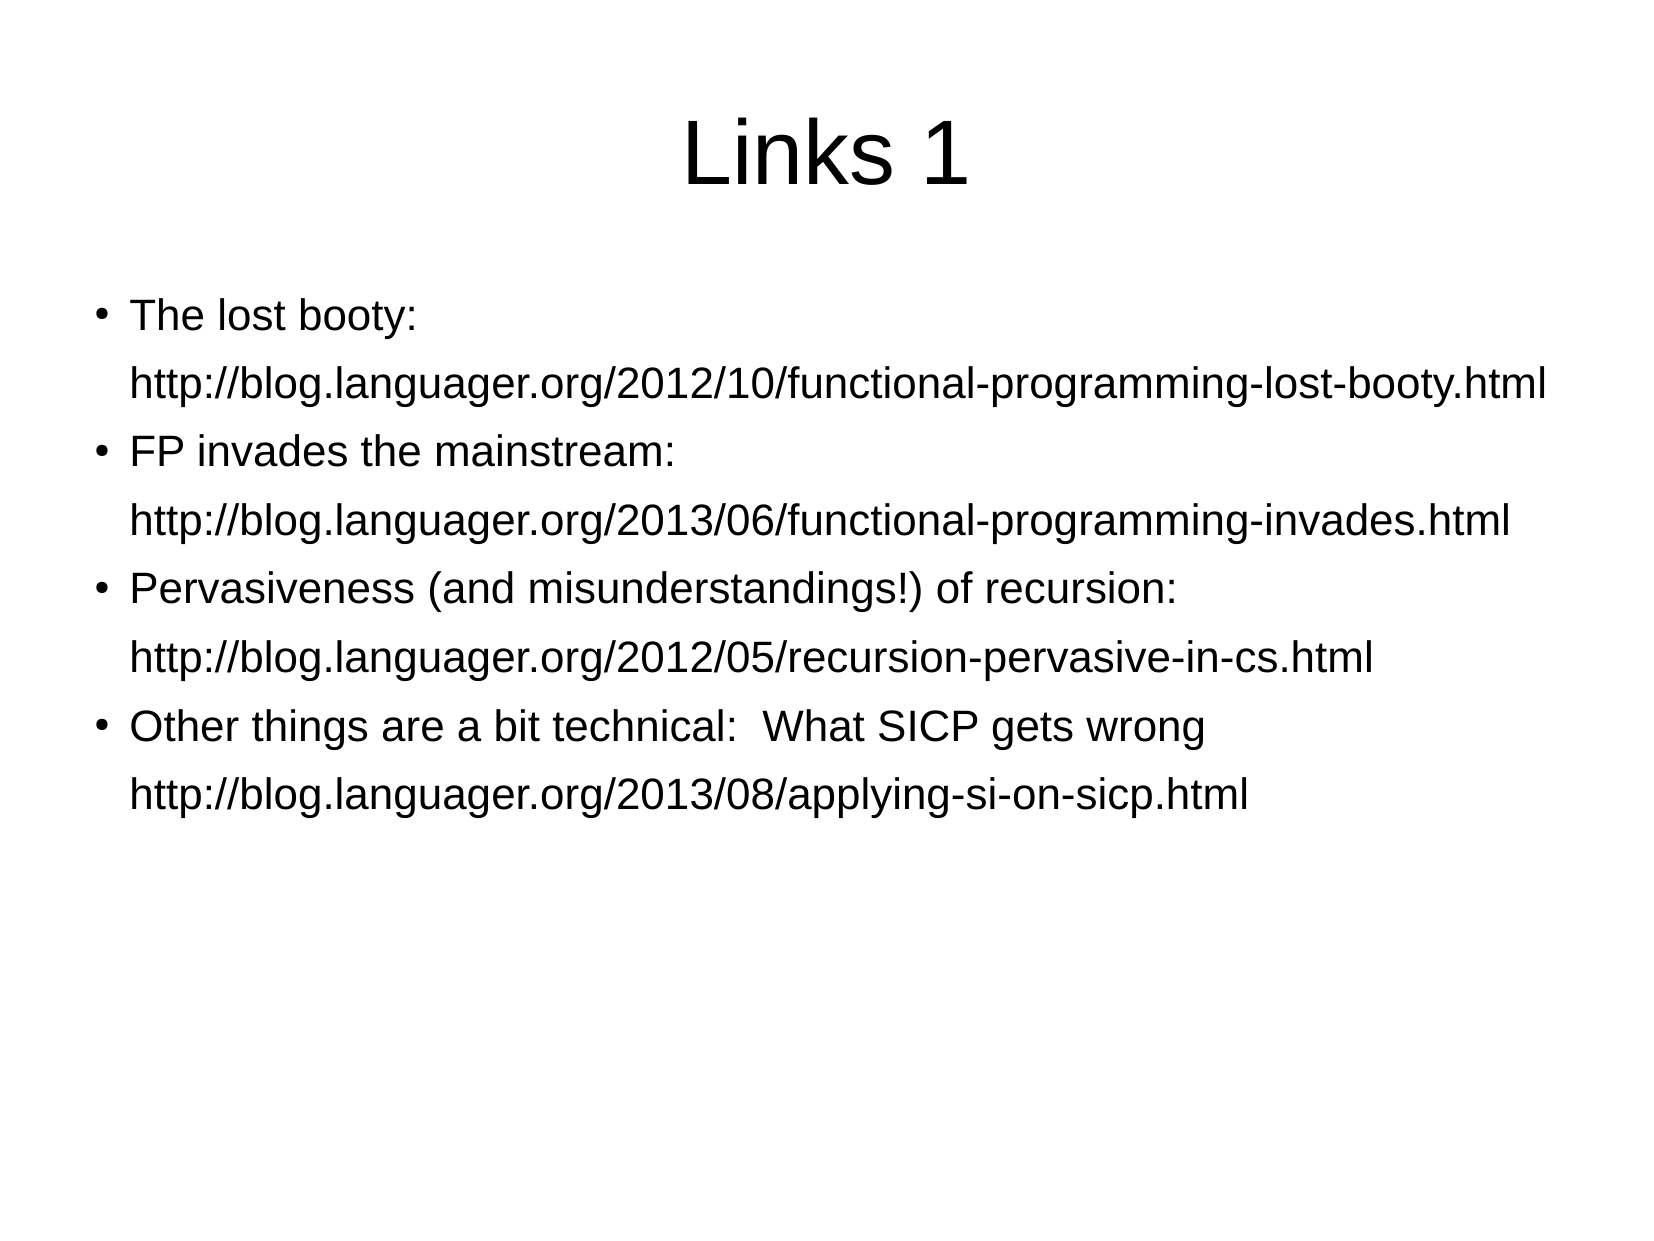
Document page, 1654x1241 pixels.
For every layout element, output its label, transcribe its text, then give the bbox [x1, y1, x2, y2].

title Links 1 [82, 49, 1571, 257]
list The lost booty: http://blog.languager.org/2012/10/functional-programming-lost-booty.html FP invades the mainstream: http://blog.languager.org/2013/06/functional-programming-invades.html Pervasiveness (and misunderstandings!) of recursion: http://blog.languager.org/2012/05/recursion-pervasive-in-cs.html Other things are a bit technical: What SICP gets wrong http://blog.languager.org/2013/08/applying-si-on-sicp.html [82, 290, 1571, 1010]
